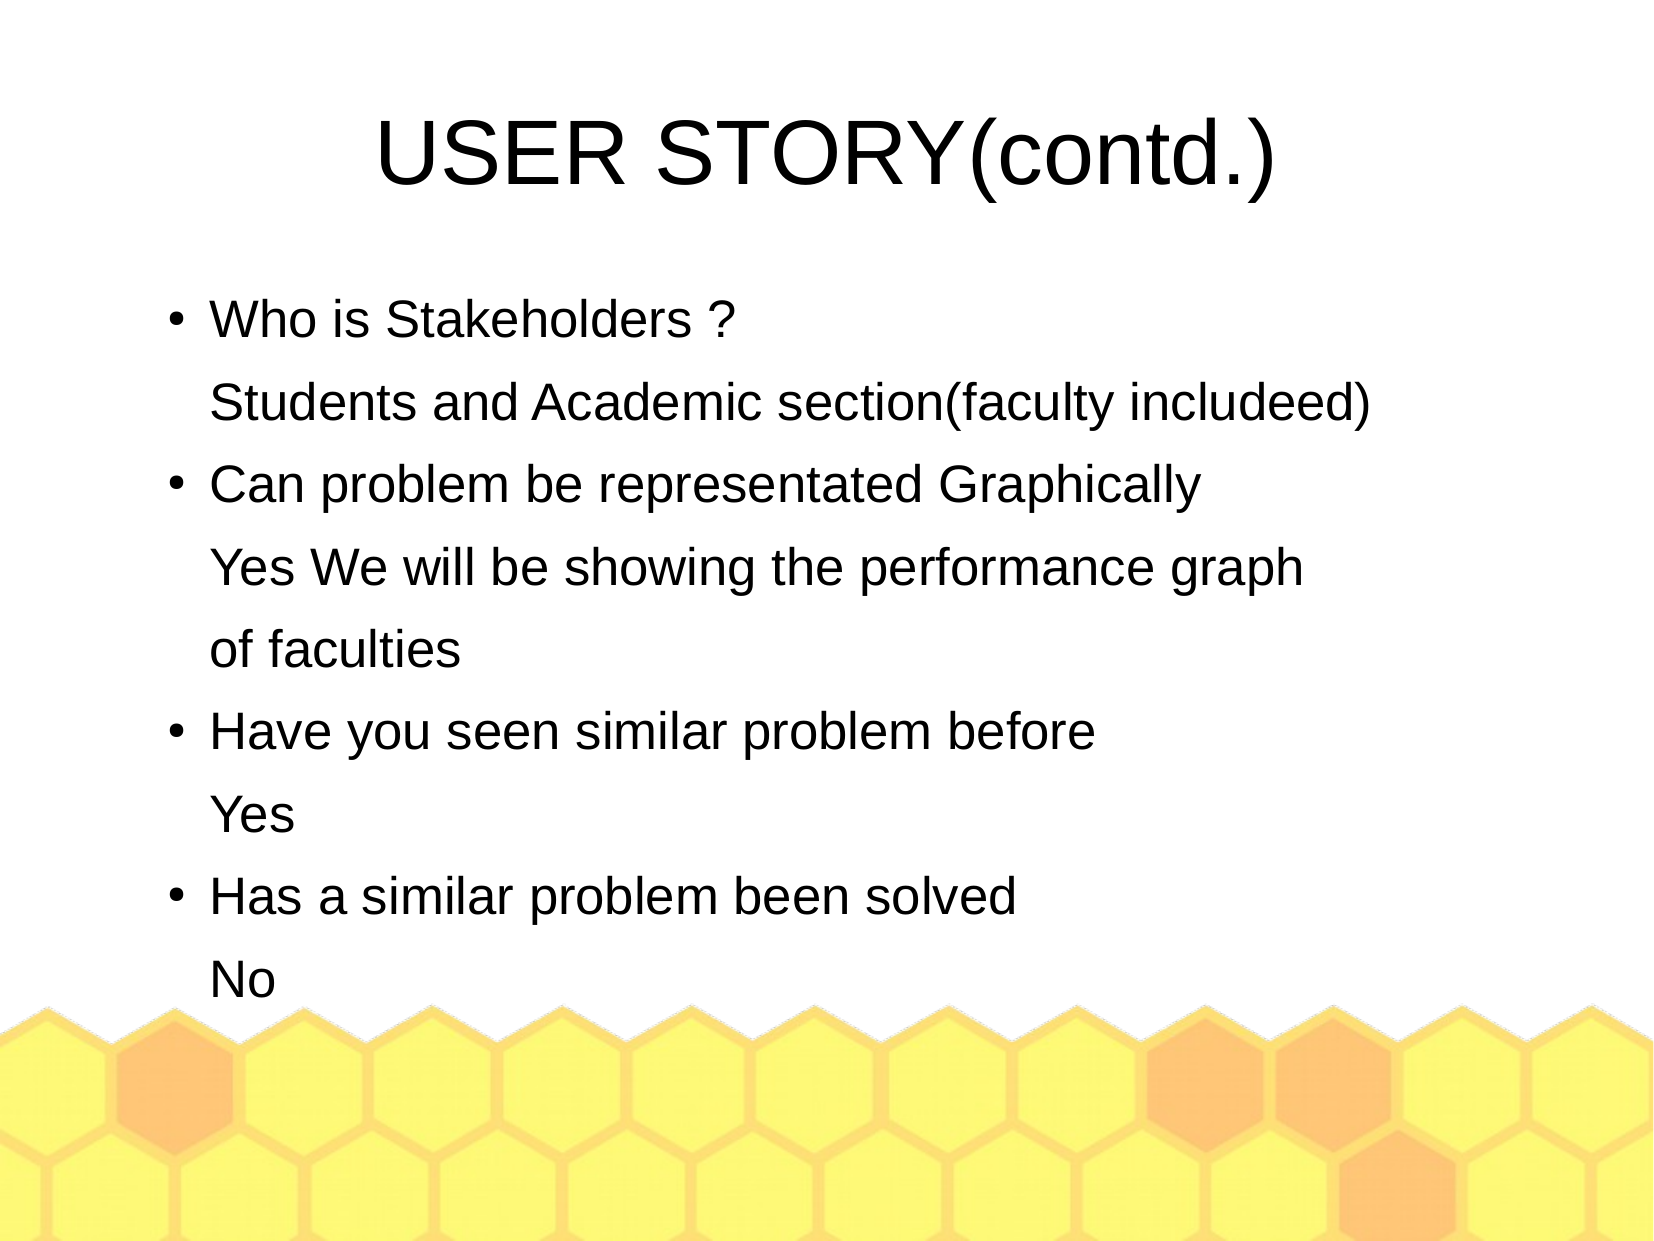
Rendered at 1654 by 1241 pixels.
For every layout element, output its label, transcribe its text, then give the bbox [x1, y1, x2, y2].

title USER STORY(contd.) [82, 49, 1571, 257]
list Who is Stakeholders ? Students and Academic section(faculty includeed) Can problem be representated Graphically Yes We will be showing the performance graph of faculties Have you seen similar problem before Yes Has a similar problem been solved No [153, 290, 1642, 1010]
picture [0, 1001, 1654, 1241]
